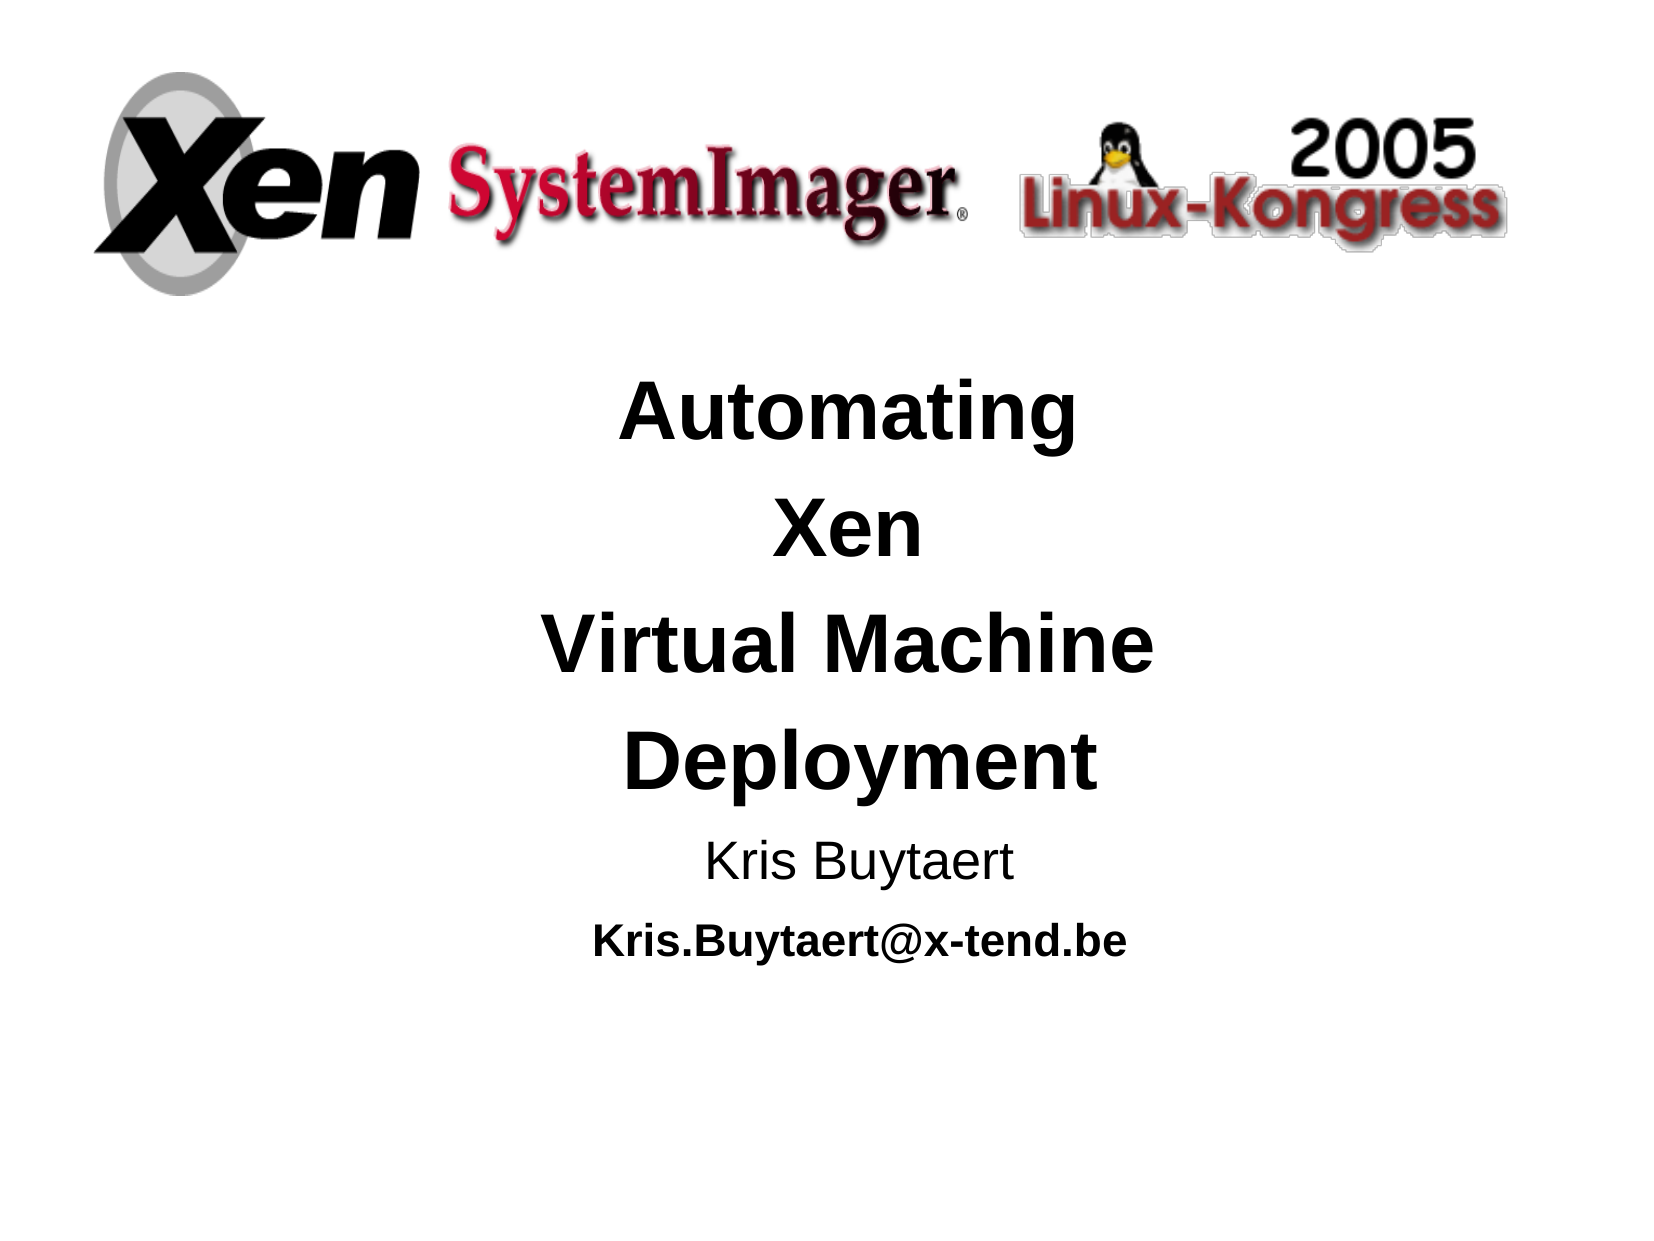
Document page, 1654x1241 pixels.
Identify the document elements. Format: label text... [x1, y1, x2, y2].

text_box Automating Xen Virtual Machine Deployment Kris Buytaert Kris.Buytaert@x-tend.be [257, 364, 1463, 1201]
picture [1006, 106, 1524, 265]
picture [445, 132, 971, 254]
picture [93, 72, 420, 296]
